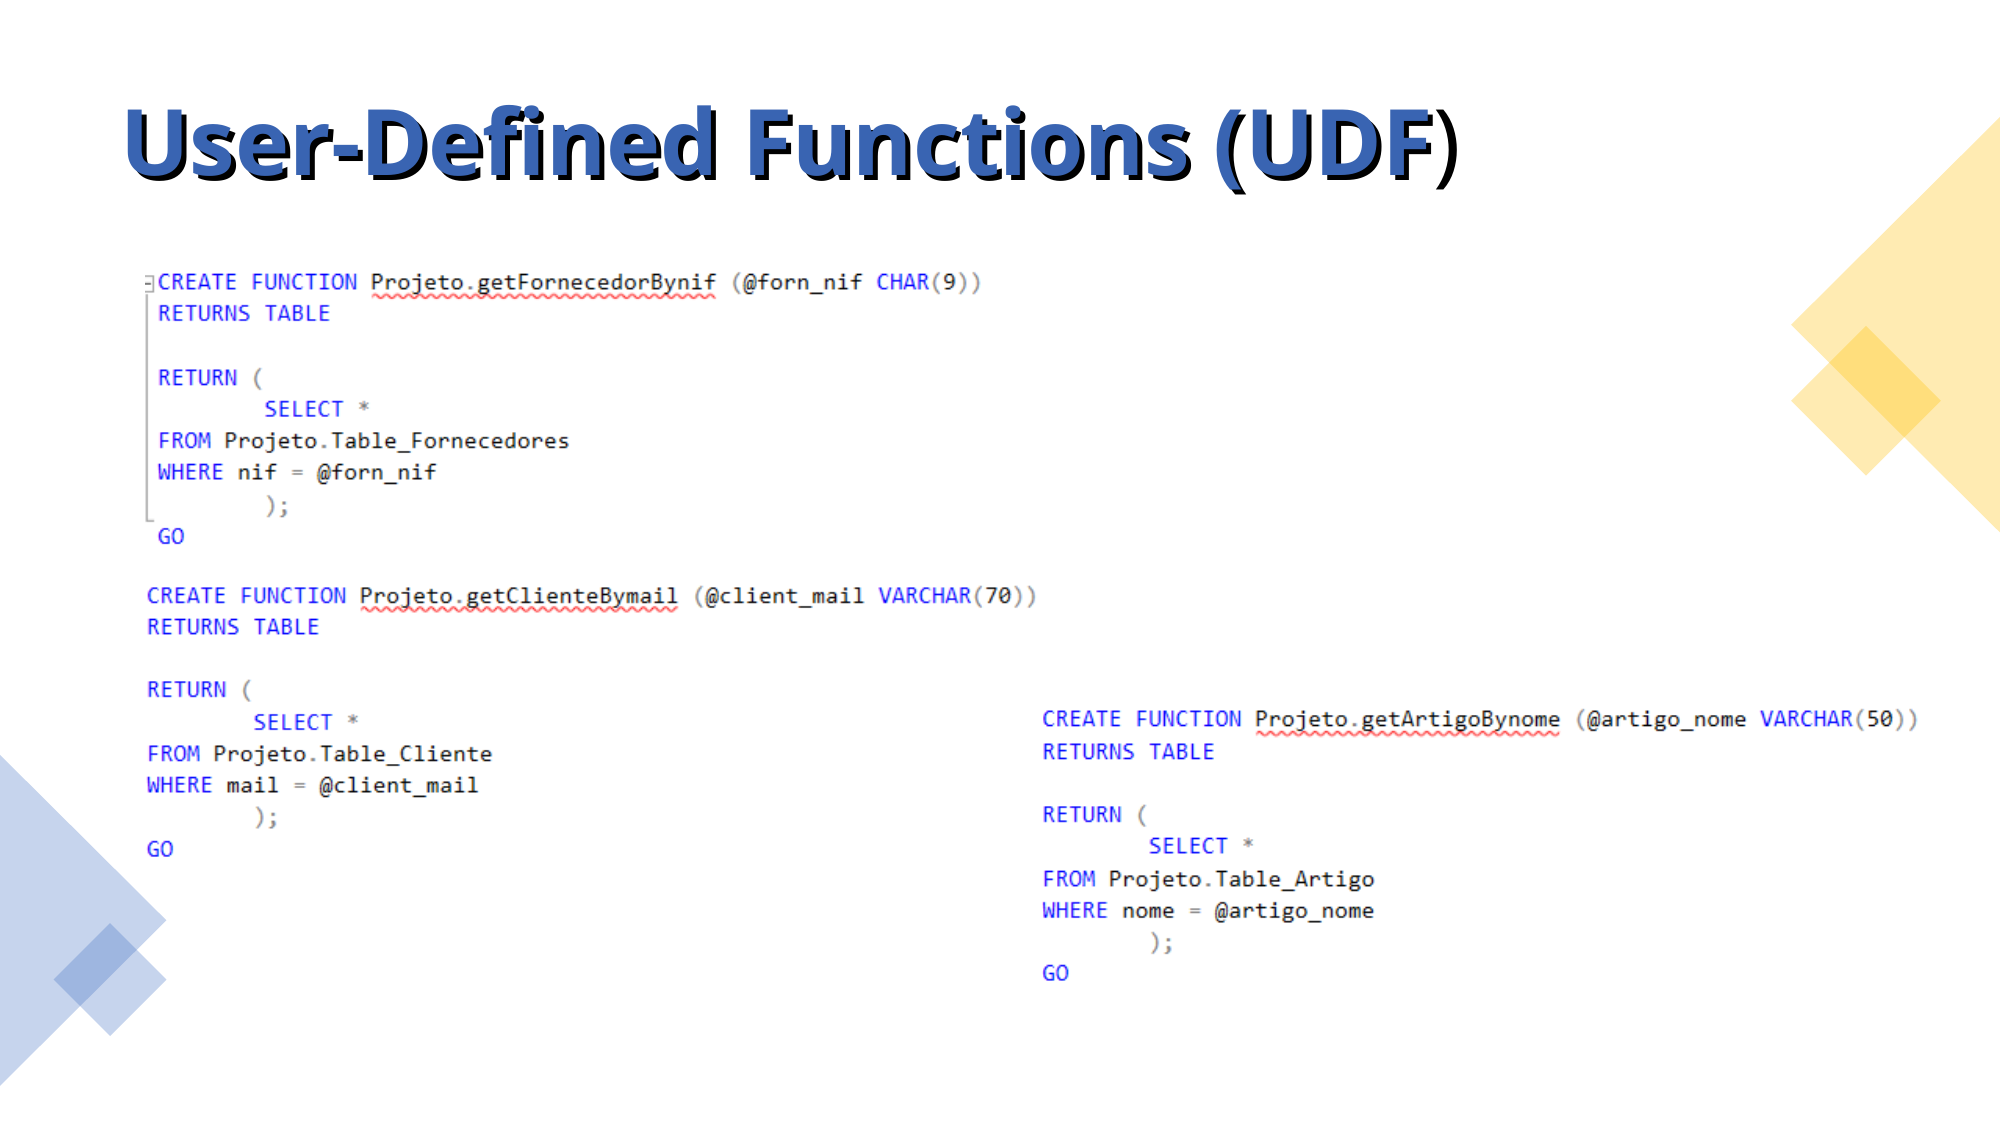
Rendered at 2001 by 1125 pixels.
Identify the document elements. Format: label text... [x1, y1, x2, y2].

title User-Defined Functions (UDF) [105, 52, 1895, 240]
picture [145, 263, 1001, 552]
picture [145, 583, 1930, 995]
text_box [0, 0, 2000, 1125]
